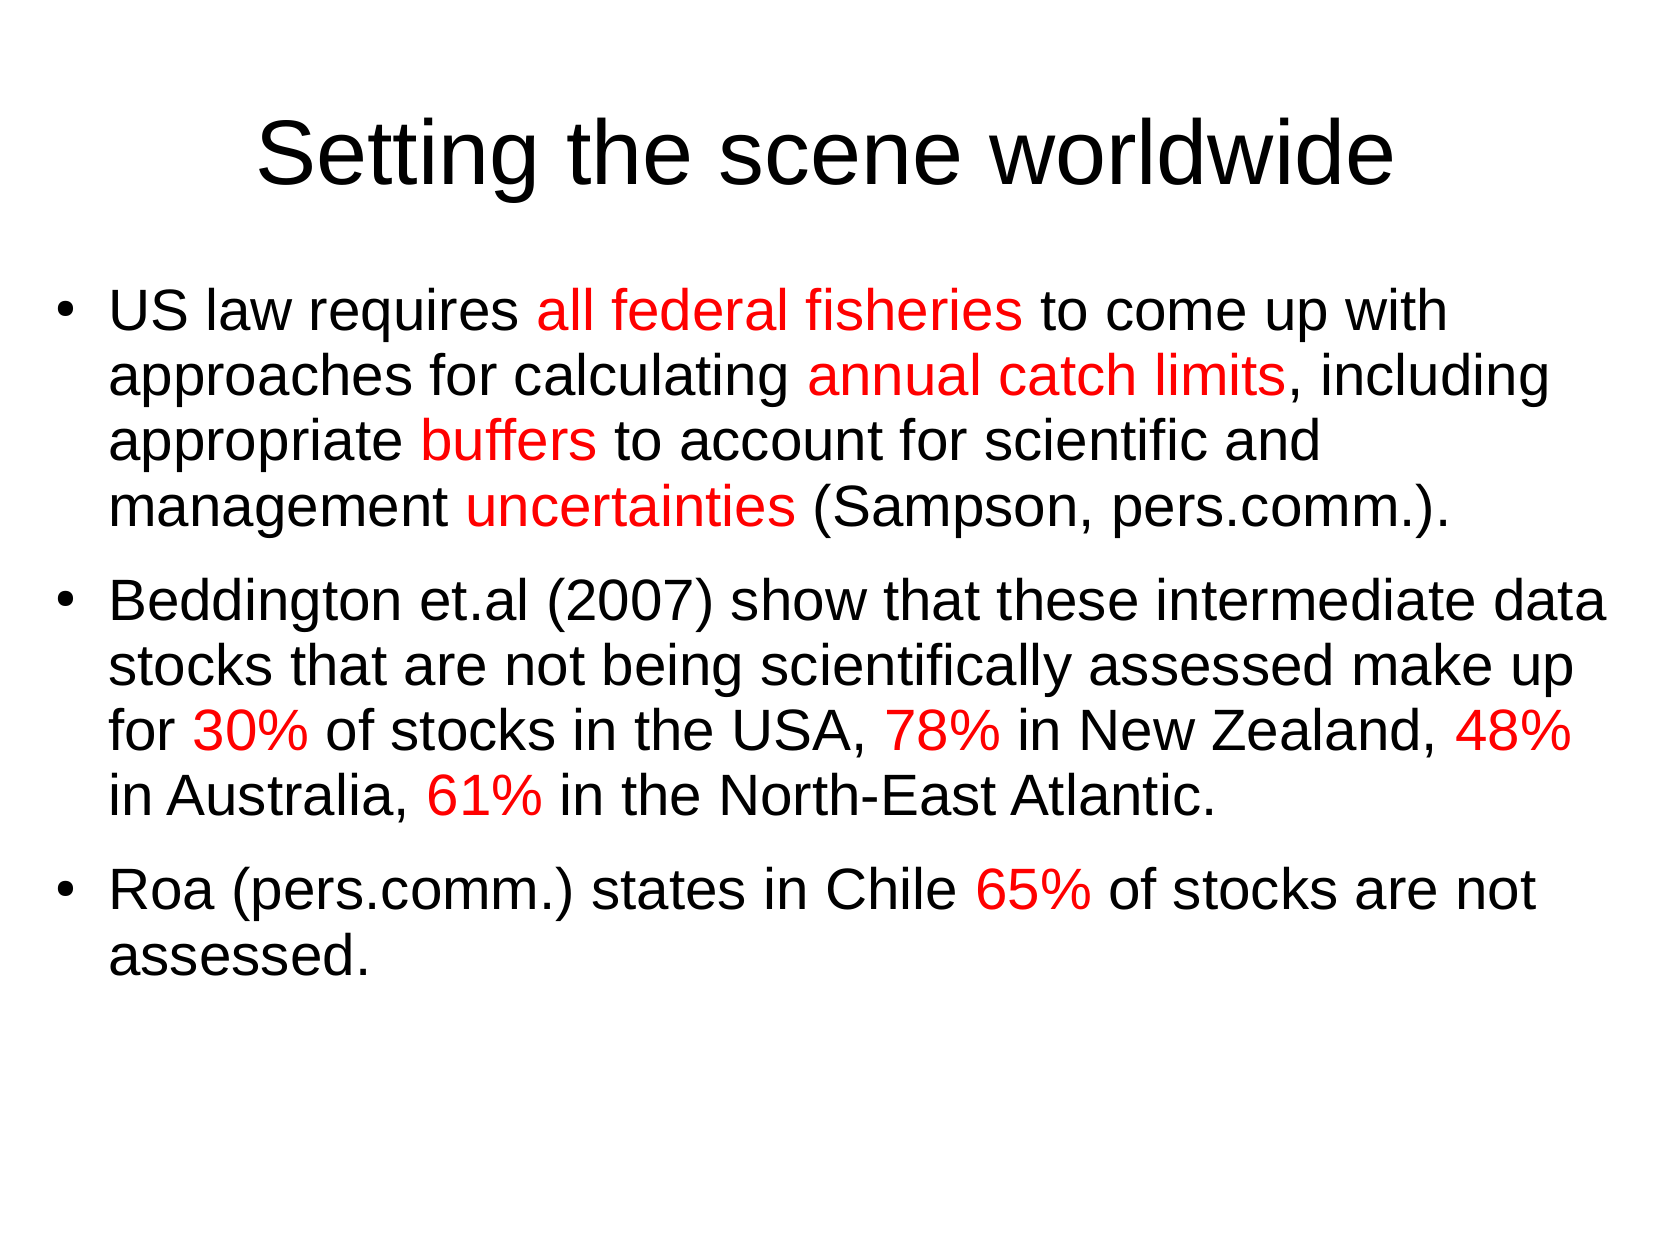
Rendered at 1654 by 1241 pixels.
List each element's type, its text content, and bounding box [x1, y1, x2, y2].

list US law requires all federal fisheries to come up with approaches for calculating annual catch limits, including appropriate buffers to account for scientific and management uncertainties (Sampson, pers.comm.). Beddington et.al (2007) show that these intermediate data stocks that are not being scientifically assessed make up for 30% of stocks in the USA, 78% in New Zealand, 48% in Australia, 61% in the North-East Atlantic. Roa (pers.comm.) states in Chile 65% of stocks are not assessed. [37, 278, 1613, 1060]
title Setting the scene worldwide [82, 49, 1571, 257]
